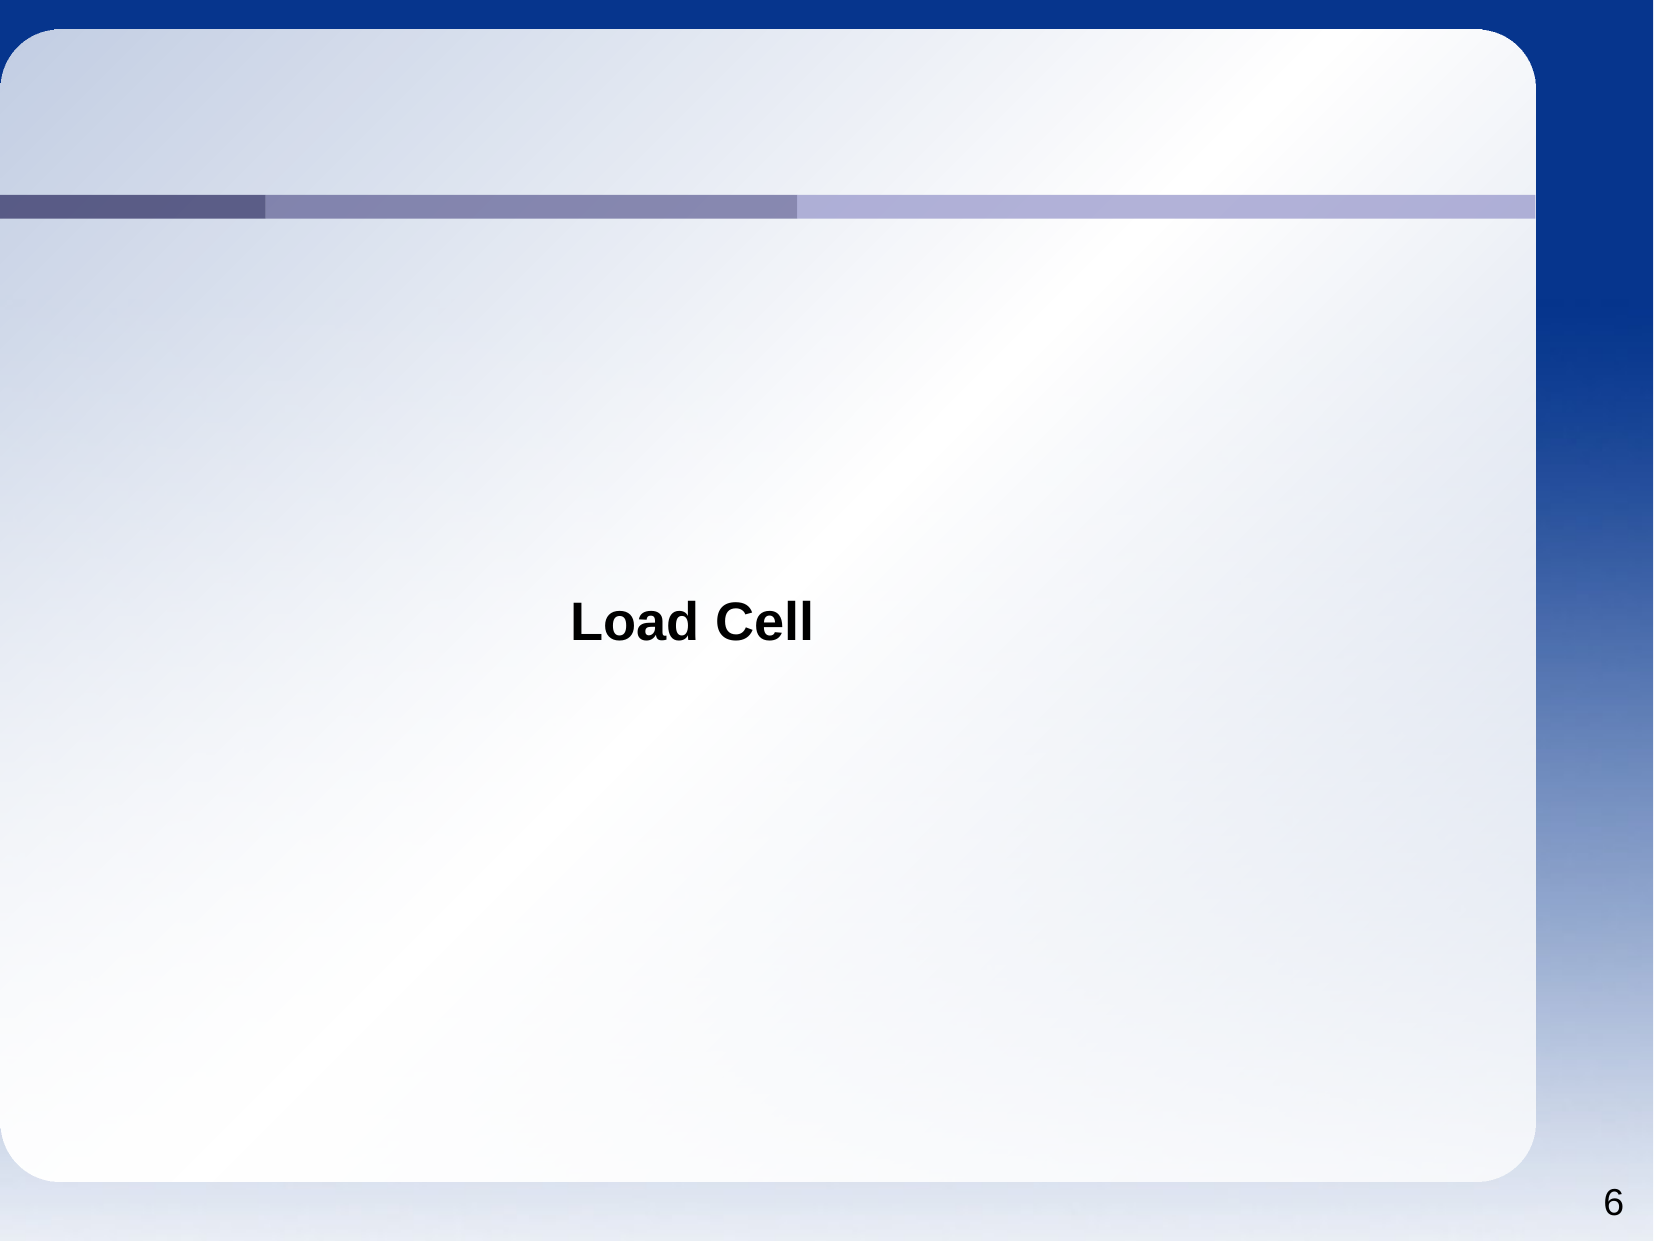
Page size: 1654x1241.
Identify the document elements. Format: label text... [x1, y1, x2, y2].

title Load Cell [570, 557, 909, 686]
picture [0, 0, 1654, 1241]
